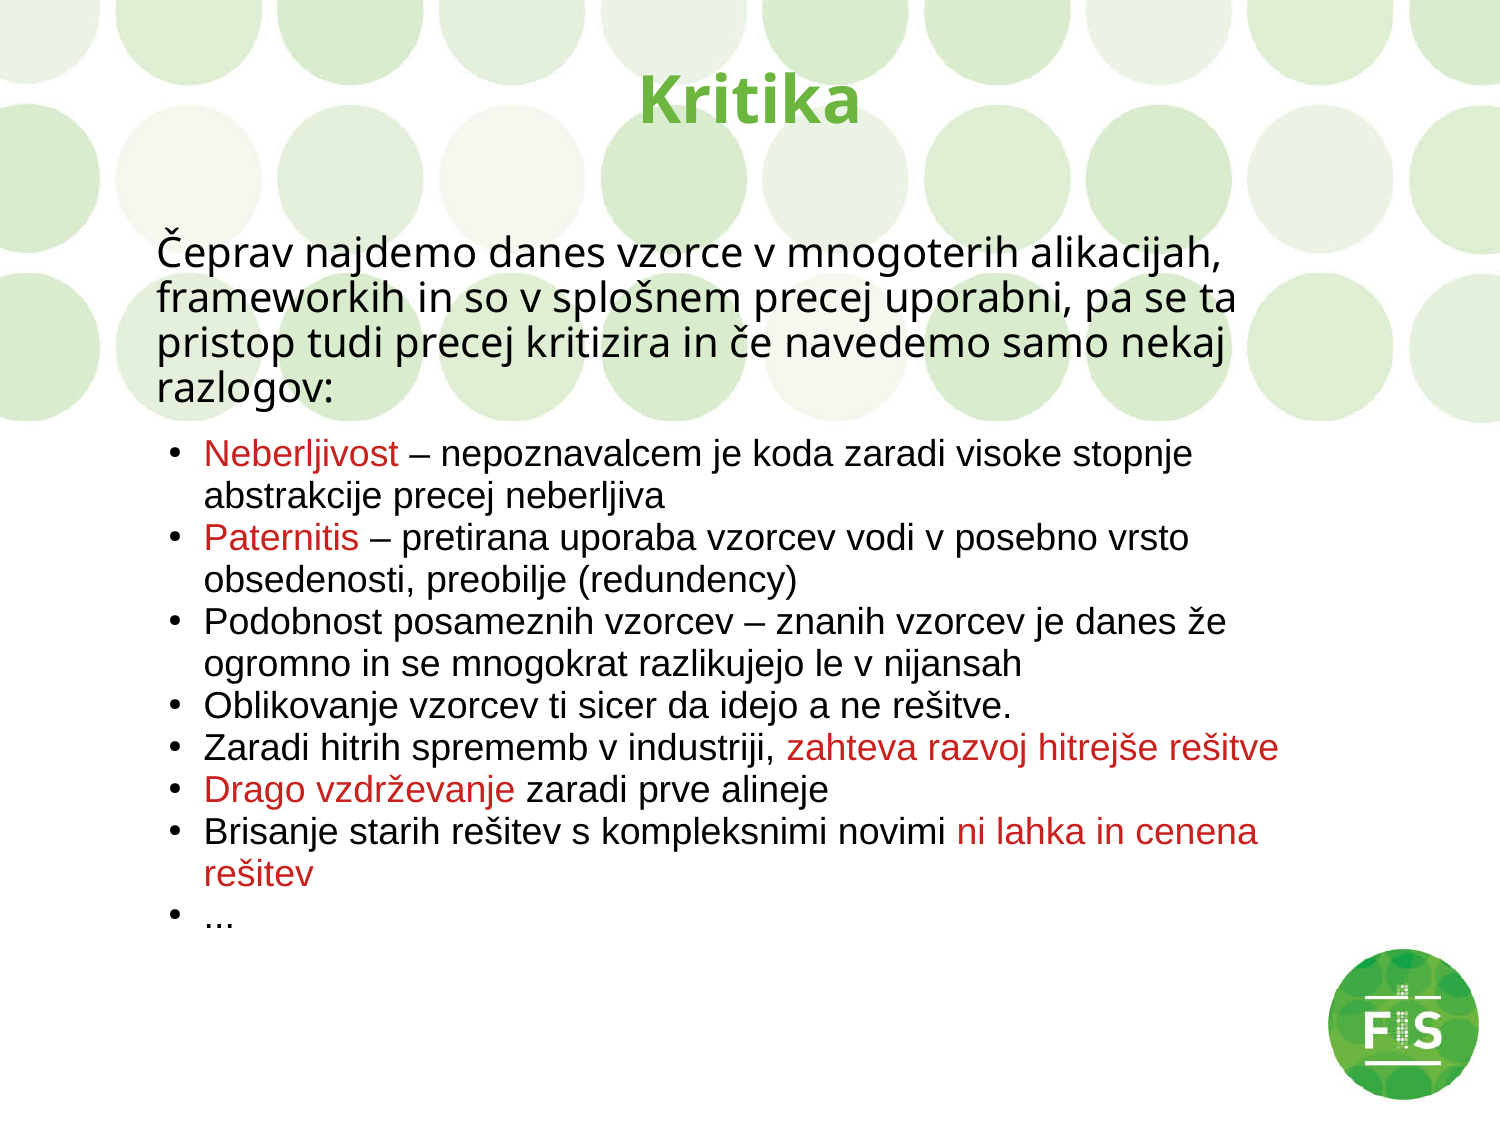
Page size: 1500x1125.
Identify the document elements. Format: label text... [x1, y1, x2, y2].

text_box Neberljivost – nepoznavalcem je koda zaradi visoke stopnje abstrakcije precej neberljiva Paternitis – pretirana uporaba vzorcev vodi v posebno vrsto obsedenosti, preobilje (redundency) Podobnost posameznih vzorcev – znanih vzorcev je danes že ogromno in se mnogokrat razlikujejo le v nijansah Oblikovanje vzorcev ti sicer da idejo a ne rešitve. Zaradi hitrih sprememb v industriji, zahteva razvoj hitrejše rešitve Drago vzdrževanje zaradi prve alineje Brisanje starih rešitev s kompleksnimi novimi ni lahka in cenena rešitev ... [153, 425, 1335, 1010]
title Kritika [75, 59, 1425, 233]
picture [0, 0, 1500, 1125]
list Čeprav najdemo danes vzorce v mnogoterih alikacijah, frameworkih in so v splošnem precej uporabni, pa se ta pristop tudi precej kritizira in če navedemo samo nekaj razlogov: [70, 224, 1371, 473]
